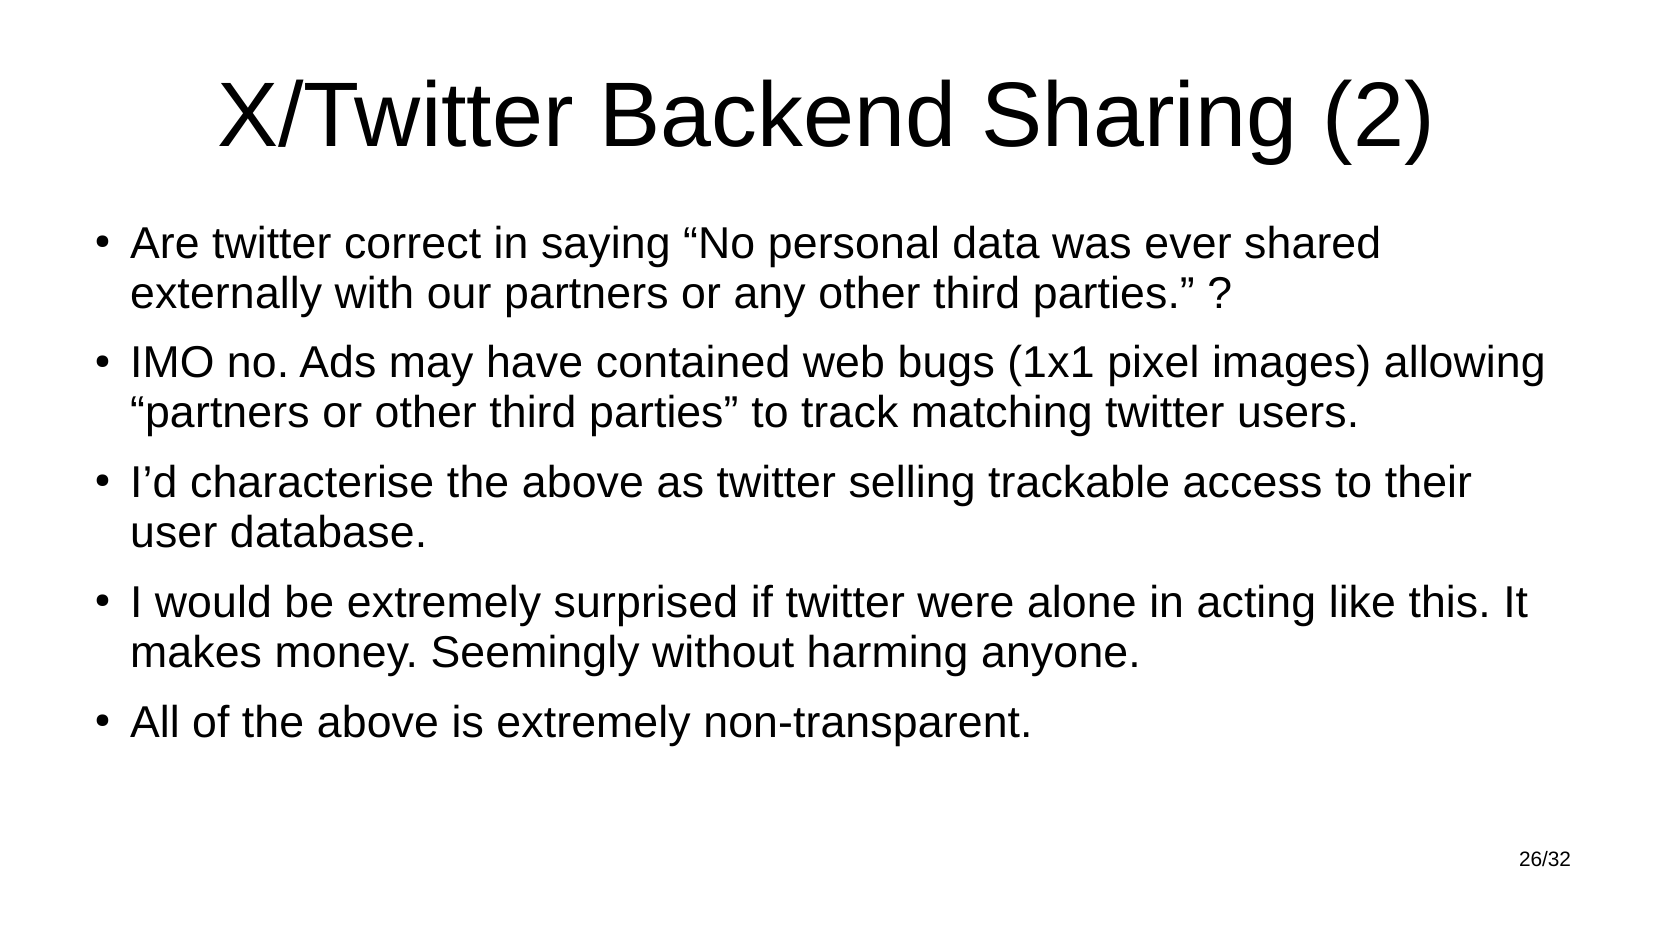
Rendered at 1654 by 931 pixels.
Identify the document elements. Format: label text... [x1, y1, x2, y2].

list Are twitter correct in saying “No personal data was ever shared externally with our partners or any other third parties.” ? IMO no. Ads may have contained web bugs (1x1 pixel images) allowing “partners or other third parties” to track matching twitter users. I’d characterise the above as twitter selling trackable access to their user database. I would be extremely surprised if twitter were alone in acting like this. It makes money. Seemingly without harming anyone. All of the above is extremely non-transparent. [82, 217, 1571, 758]
title X/Twitter Backend Sharing (2) [82, 37, 1571, 193]
